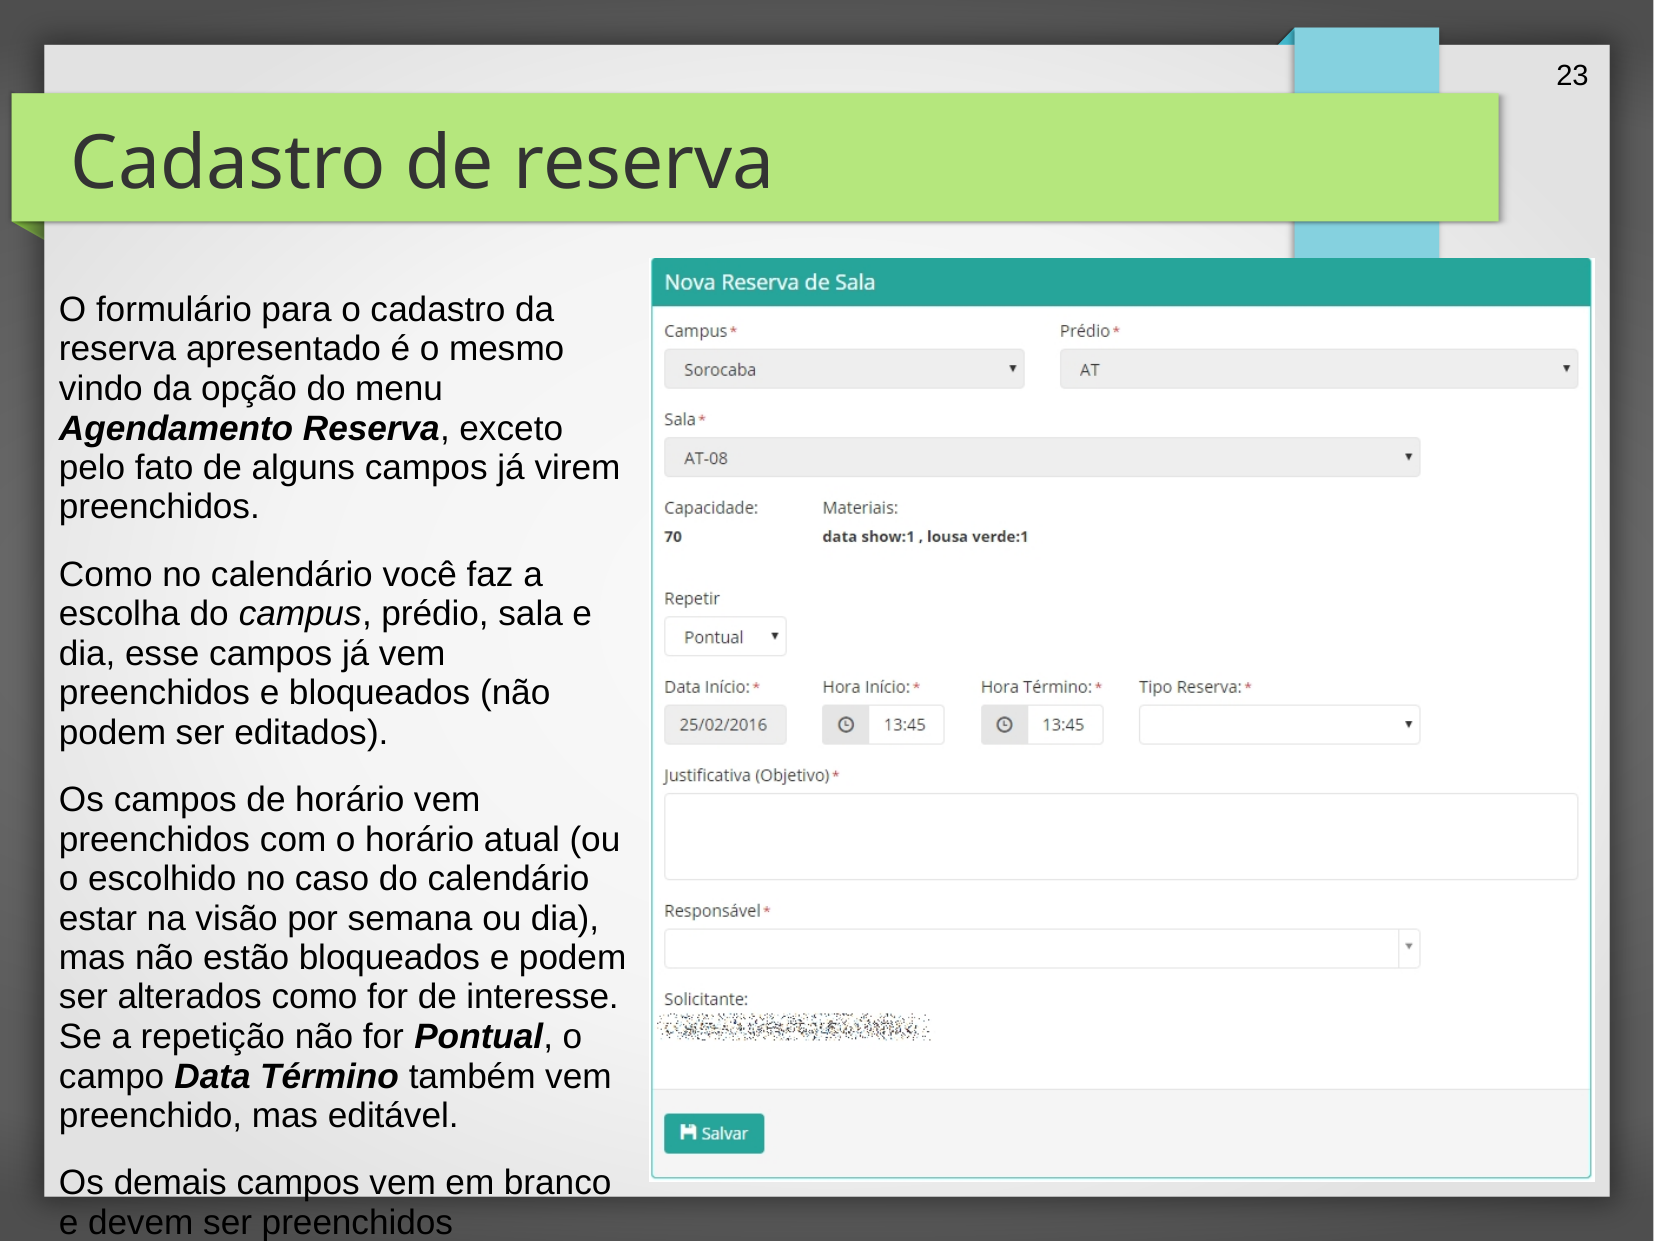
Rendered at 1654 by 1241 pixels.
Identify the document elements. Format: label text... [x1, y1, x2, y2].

title Cadastro de reserva [70, 106, 1229, 213]
list O formulário para o cadastro da reserva apresentado é o mesmo vindo da opção do menu Agendamento Reserva, exceto pelo fato de alguns campos já virem preenchidos. Como no calendário você faz a escolha do campus, prédio, sala e dia, esse campos já vem preenchidos e bloqueados (não podem ser editados). Os campos de horário vem preenchidos com o horário atual (ou o escolhido no caso do calendário estar na visão por semana ou dia), mas não estão bloqueados e podem ser alterados como for de interesse. Se a repetição não for Pontual, o campo Data Término também vem preenchido, mas editável. Os demais campos vem em branco e devem ser preenchidos normalmente. [59, 289, 638, 1241]
picture [0, 0, 1654, 1241]
